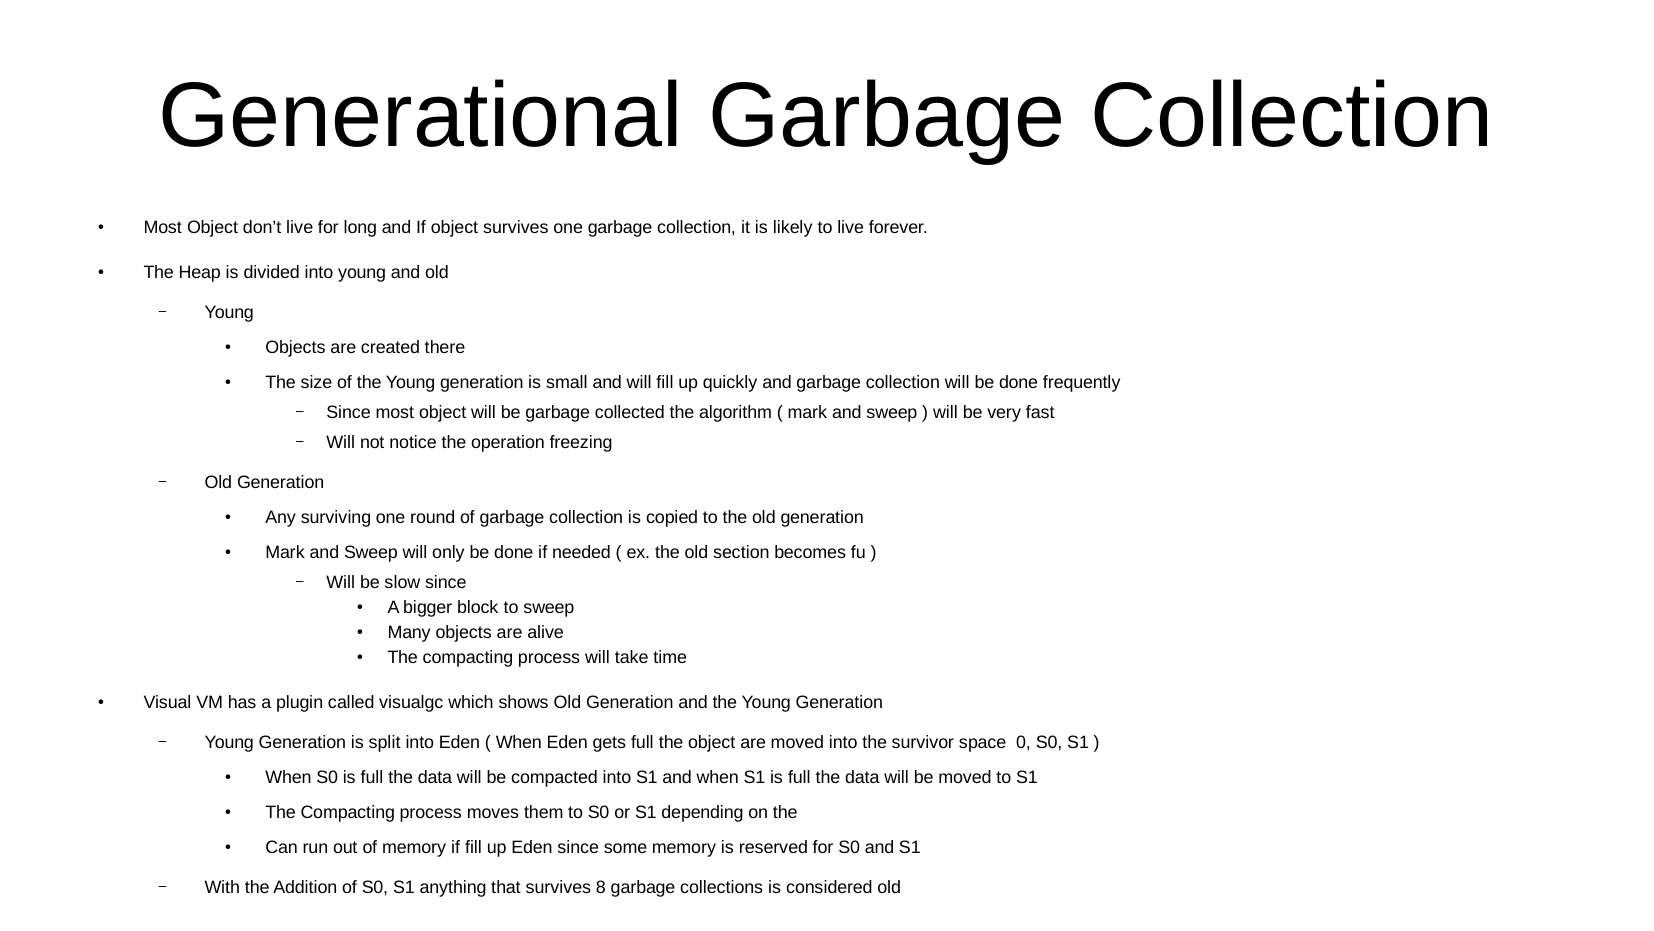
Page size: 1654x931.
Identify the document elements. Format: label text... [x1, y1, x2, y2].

title Generational Garbage Collection [82, 37, 1571, 193]
list Most Object don’t live for long and If object survives one garbage collection, it is likely to live forever. The Heap is divided into young and old Young Objects are created there The size of the Young generation is small and will fill up quickly and garbage collection will be done frequently Since most object will be garbage collected the algorithm ( mark and sweep ) will be very fast Will not notice the operation freezing Old Generation Any surviving one round of garbage collection is copied to the old generation Mark and Sweep will only be done if needed ( ex. the old section becomes fu ) Will be slow since A bigger block to sweep Many objects are alive The compacting process will take time Visual VM has a plugin called visualgc which shows Old Generation and the Young Generation Young Generation is split into Eden ( When Eden gets full the object are moved into the survivor space 0, S0, S1 ) When S0 is full the data will be compacted into S1 and when S1 is full the data will be moved to S1 The Compacting process moves them to S0 or S1 depending on the Can run out of memory if fill up Eden since some memory is reserved for S0 and S1 With the Addition of S0, S1 anything that survives 8 garbage collections is considered old [82, 217, 1606, 901]
